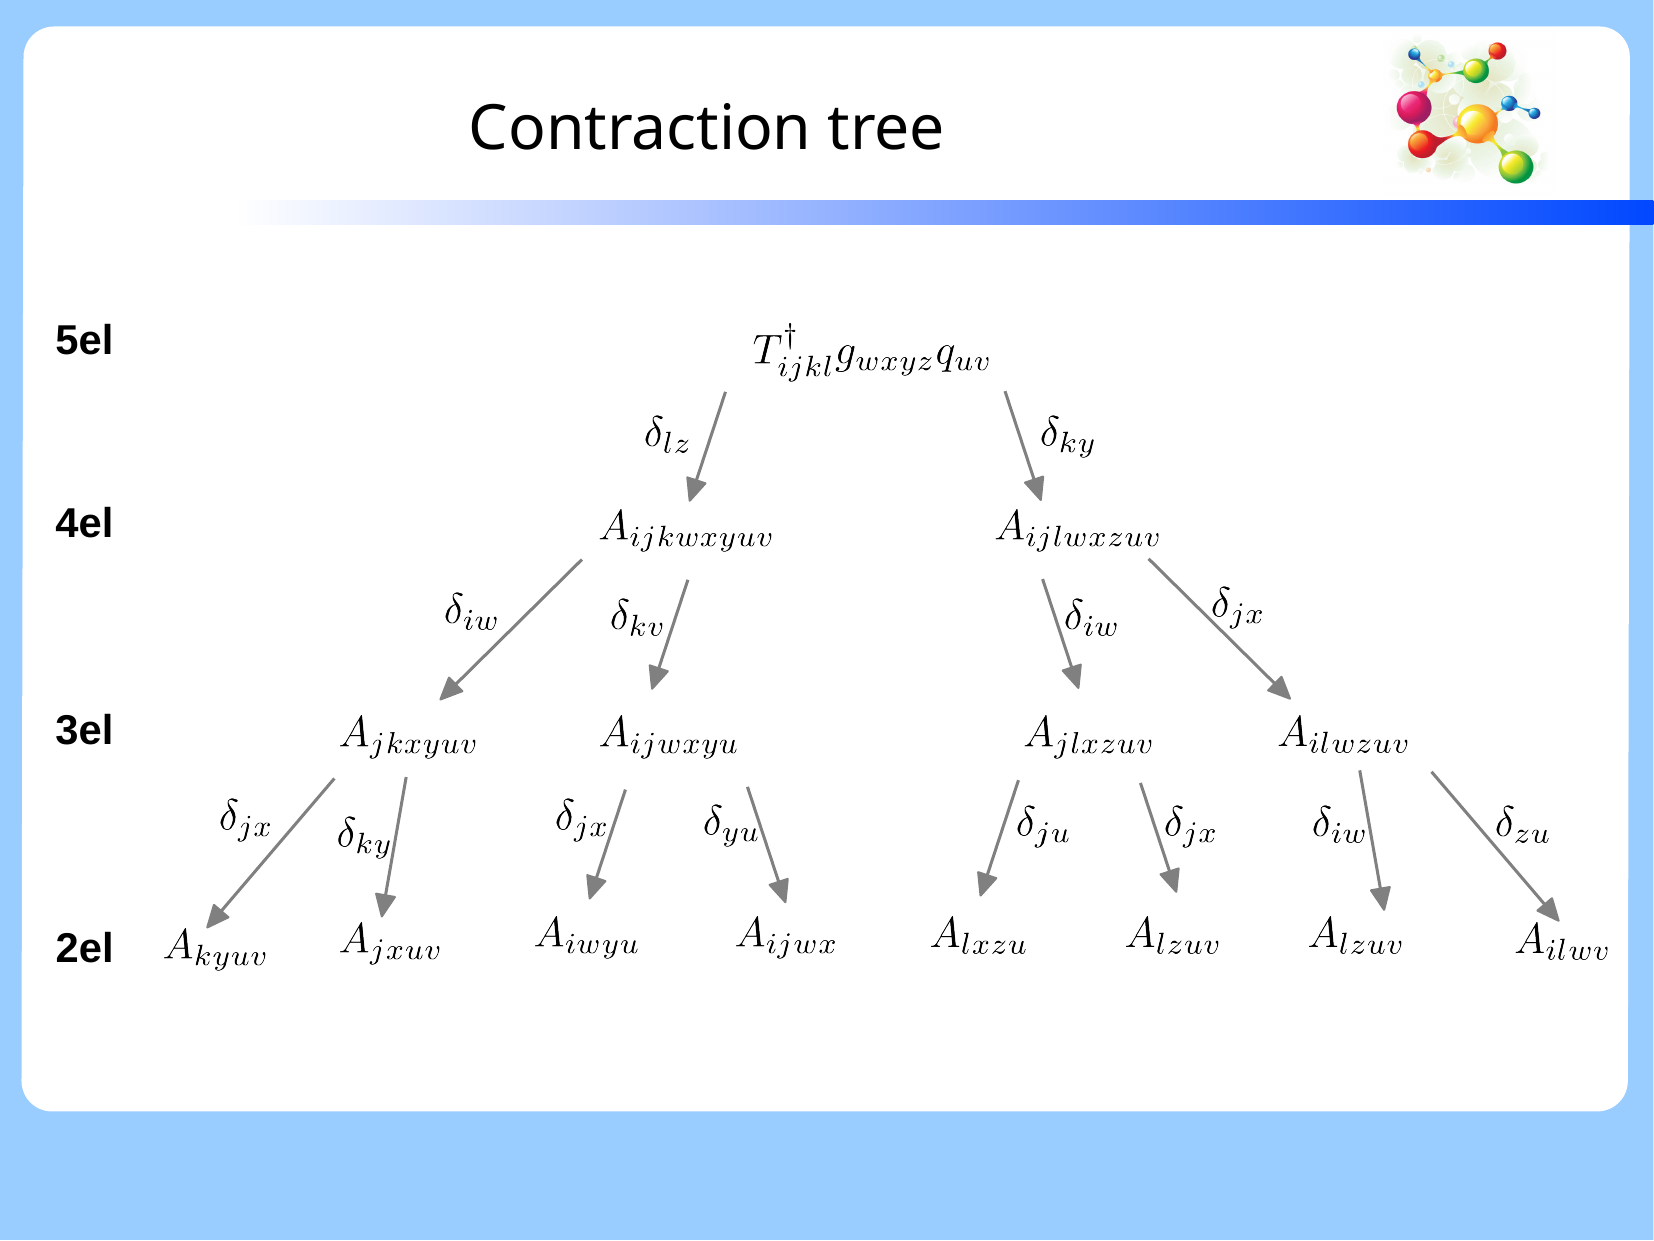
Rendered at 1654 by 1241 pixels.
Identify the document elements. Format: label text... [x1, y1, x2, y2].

list [129, 277, 1618, 1069]
text_box 2el [40, 917, 137, 979]
picture [1313, 805, 1365, 843]
text_box 3el [40, 698, 137, 761]
picture [704, 804, 758, 848]
picture [753, 323, 989, 383]
picture [1024, 715, 1152, 759]
picture [1017, 805, 1069, 848]
picture [1496, 805, 1549, 843]
picture [735, 916, 835, 959]
title Contraction tree [82, 49, 1332, 201]
picture [1278, 715, 1408, 753]
picture [599, 509, 772, 552]
picture [1065, 598, 1117, 636]
picture [1382, 29, 1556, 195]
text_box 4el [40, 492, 137, 554]
picture [1515, 922, 1608, 960]
picture [163, 928, 266, 971]
picture [445, 592, 497, 630]
picture [338, 816, 390, 859]
picture [599, 715, 737, 759]
picture [1125, 916, 1219, 954]
picture [645, 415, 689, 453]
picture [534, 916, 638, 959]
text_box 5el [40, 309, 137, 371]
picture [1165, 805, 1215, 848]
picture [220, 798, 270, 842]
picture [339, 922, 440, 965]
picture [930, 916, 1026, 954]
picture [556, 798, 606, 842]
picture [339, 715, 476, 759]
picture [1308, 916, 1402, 954]
picture [1212, 586, 1262, 630]
picture [995, 509, 1159, 552]
picture [611, 598, 663, 636]
picture [1041, 415, 1094, 458]
